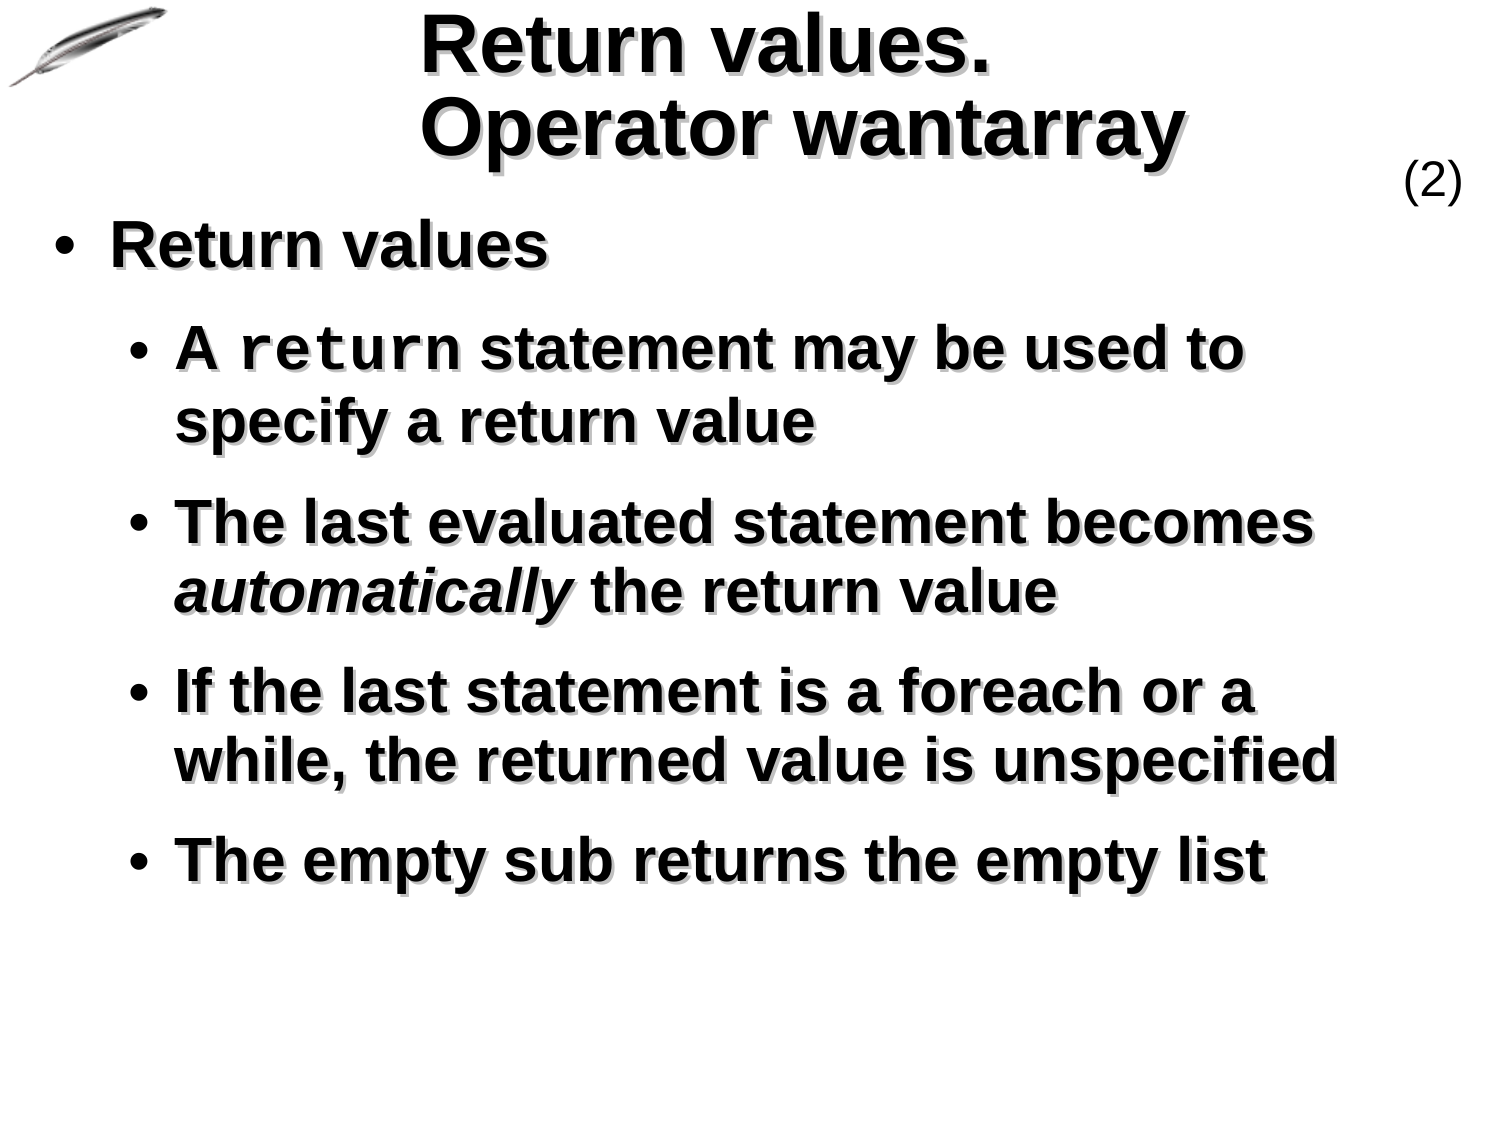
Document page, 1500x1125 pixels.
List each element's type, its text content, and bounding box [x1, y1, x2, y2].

title Return values. Operator wantarray [419, 0, 1459, 179]
text_box (2) [1387, 141, 1479, 213]
picture [5, 5, 173, 89]
list Return values A return statement may be used to specify a return value The last evaluated statement becomes automatically the return value If the last statement is a foreach or a while, the returned value is unspecified The empty sub returns the empty list [53, 207, 1447, 1084]
